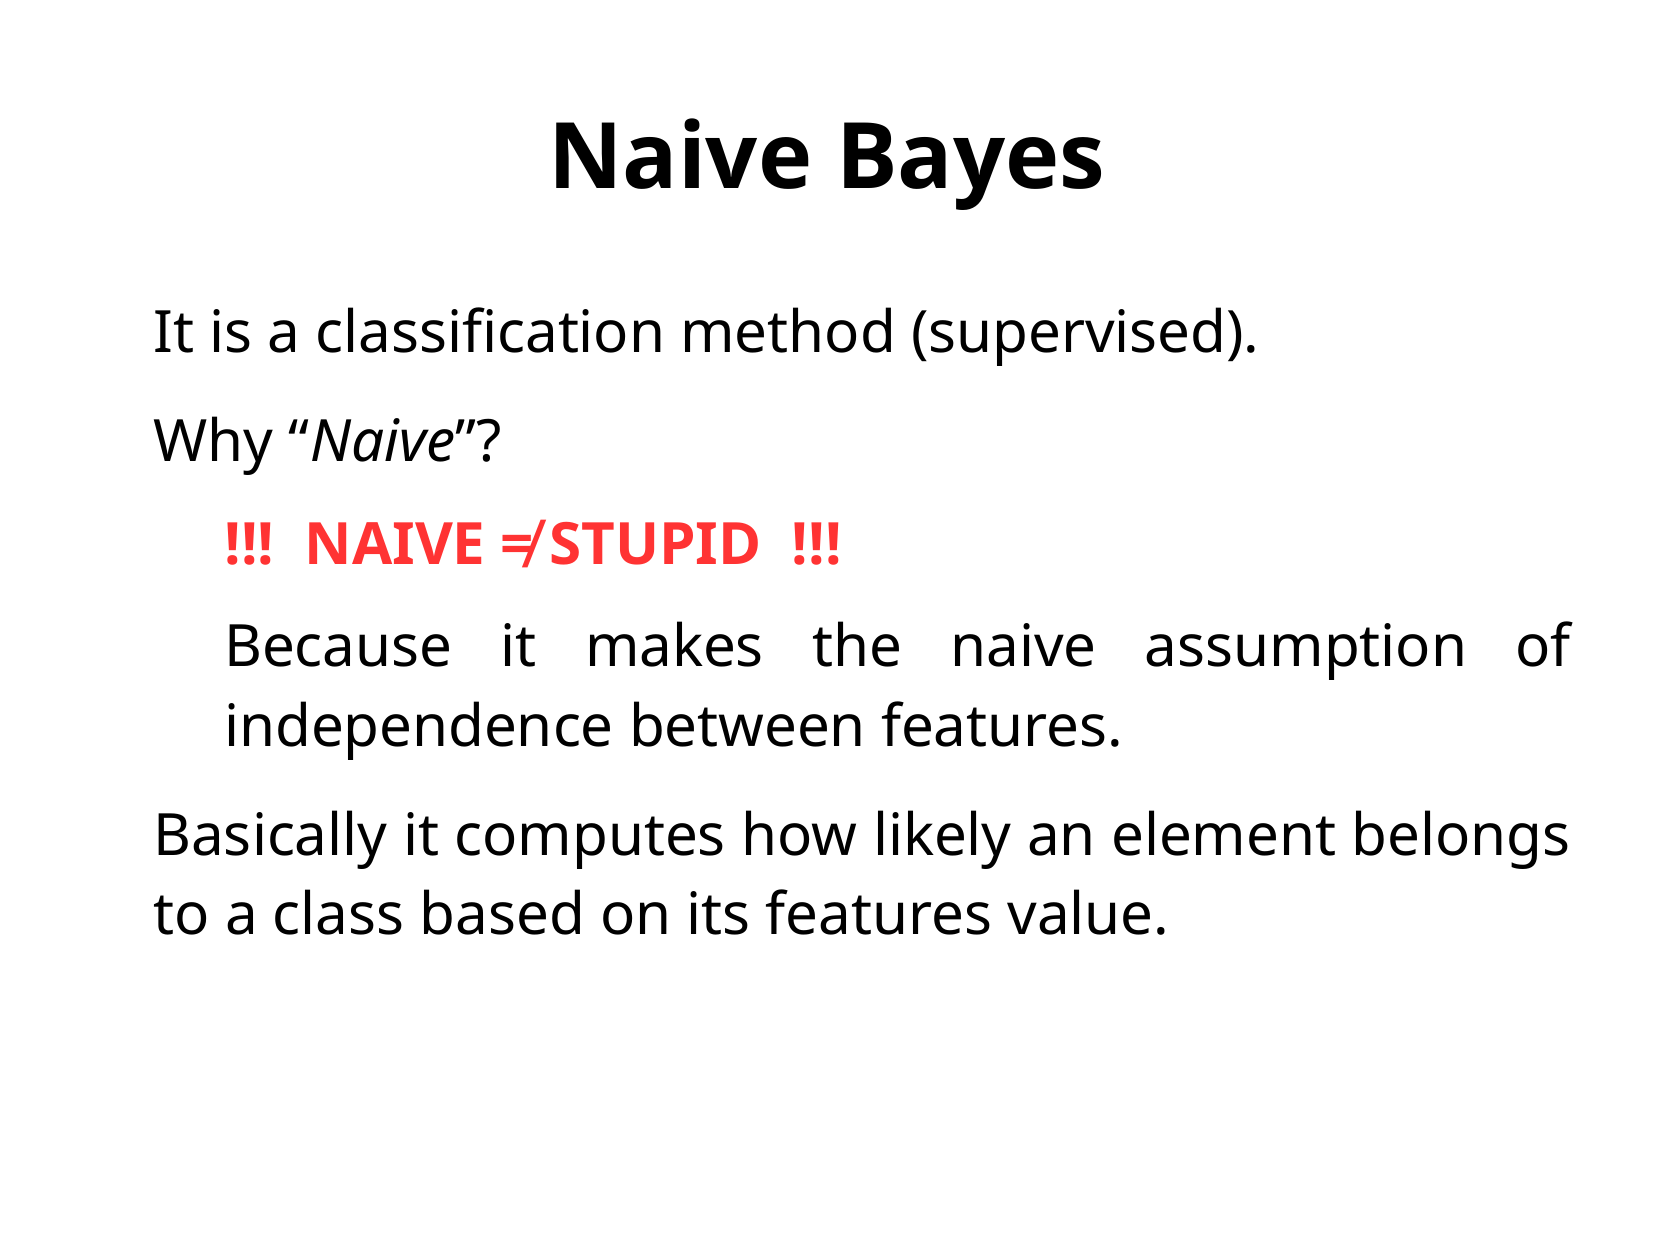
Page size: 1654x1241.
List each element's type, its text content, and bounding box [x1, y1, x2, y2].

list It is a classification method (supervised). Why “Naive”? !!! NAIVE ≠ STUPID !!! Because it makes the naive assumption of independence between features. Basically it computes how likely an element belongs to a class based on its features value. [82, 290, 1571, 1010]
title Naive Bayes [82, 49, 1571, 257]
